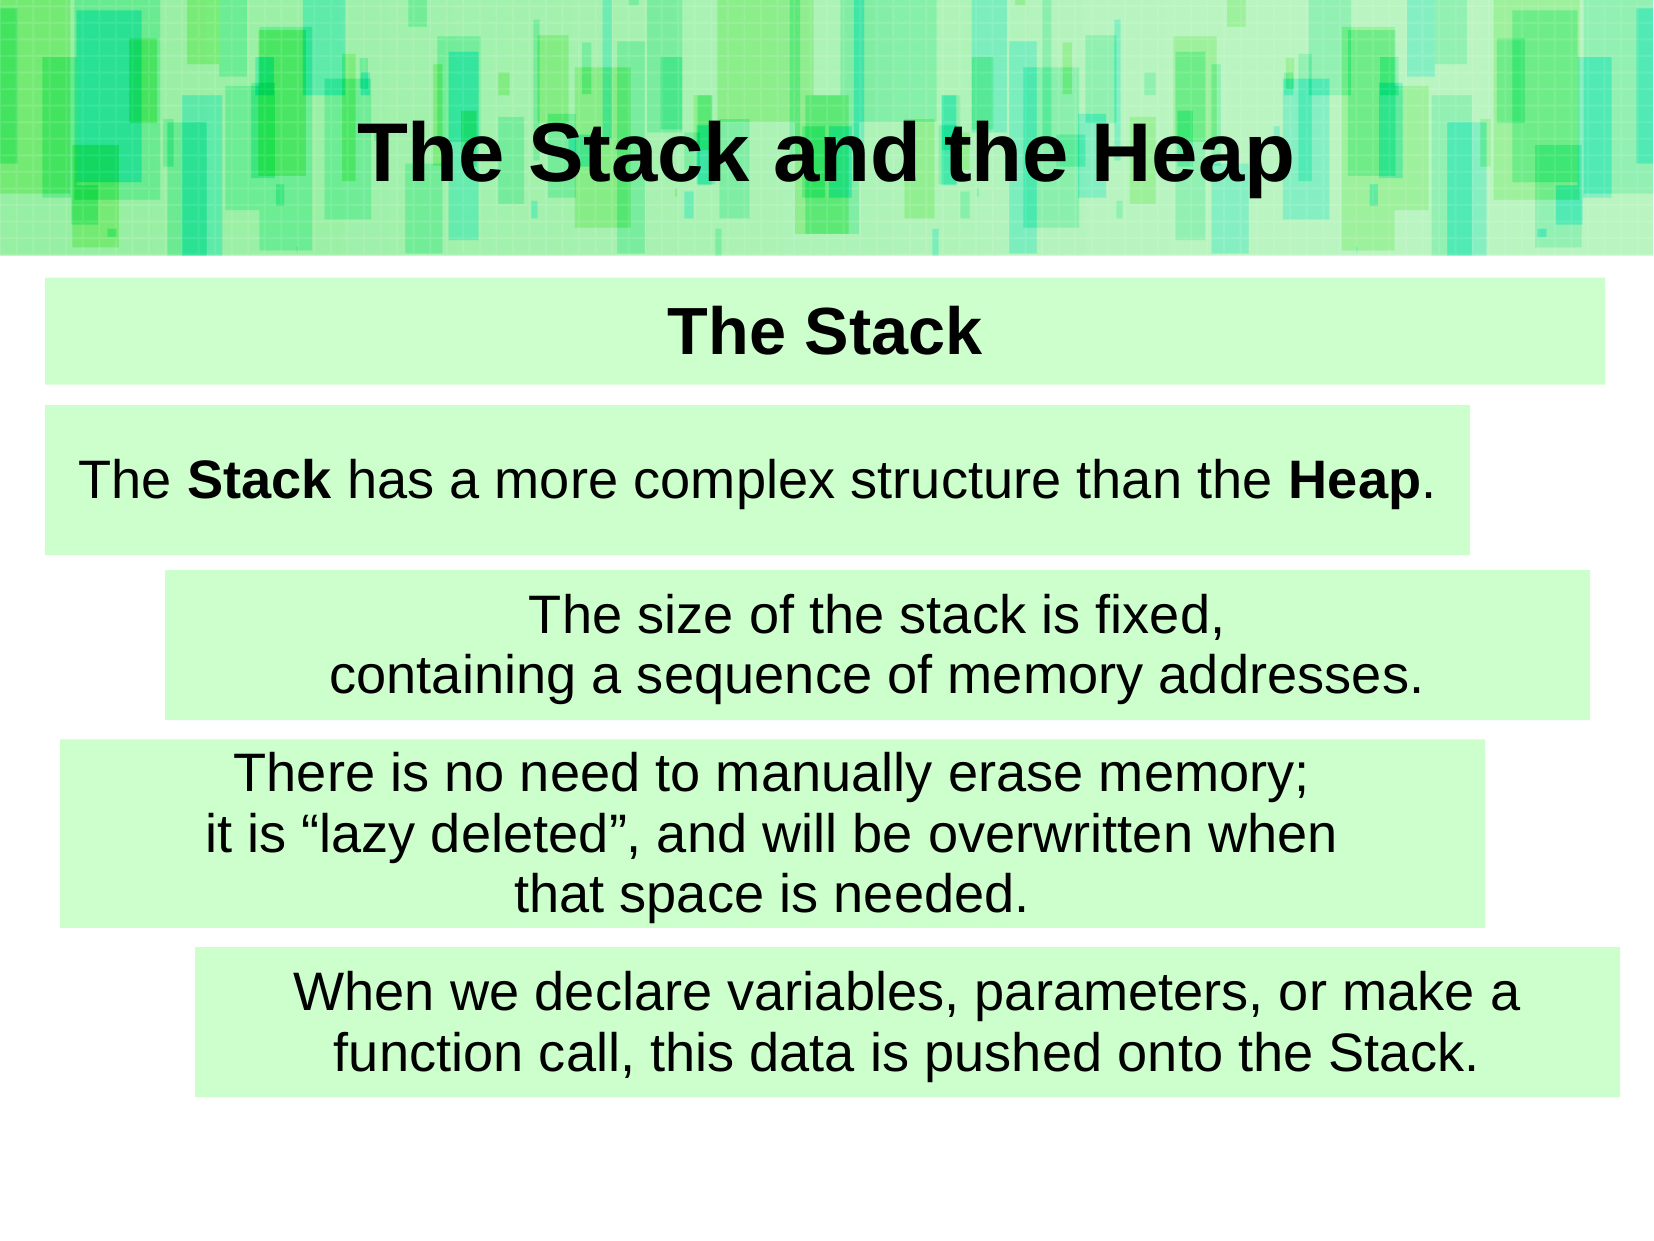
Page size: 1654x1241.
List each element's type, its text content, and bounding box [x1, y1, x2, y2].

text_box The size of the stack is fixed, containing a sequence of memory addresses. [165, 570, 1591, 721]
text_box There is no need to manually erase memory; it is “lazy deleted”, and will be overwritten when that space is needed. [60, 739, 1486, 928]
text_box When we declare variables, parameters, or make a function call, this data is pushed onto the Stack. [195, 947, 1621, 1098]
text_box The Stack [45, 277, 1606, 385]
picture [0, 0, 1654, 1241]
text_box The Stack has a more complex structure than the Heap. [45, 405, 1471, 556]
title The Stack and the Heap [82, 49, 1571, 257]
